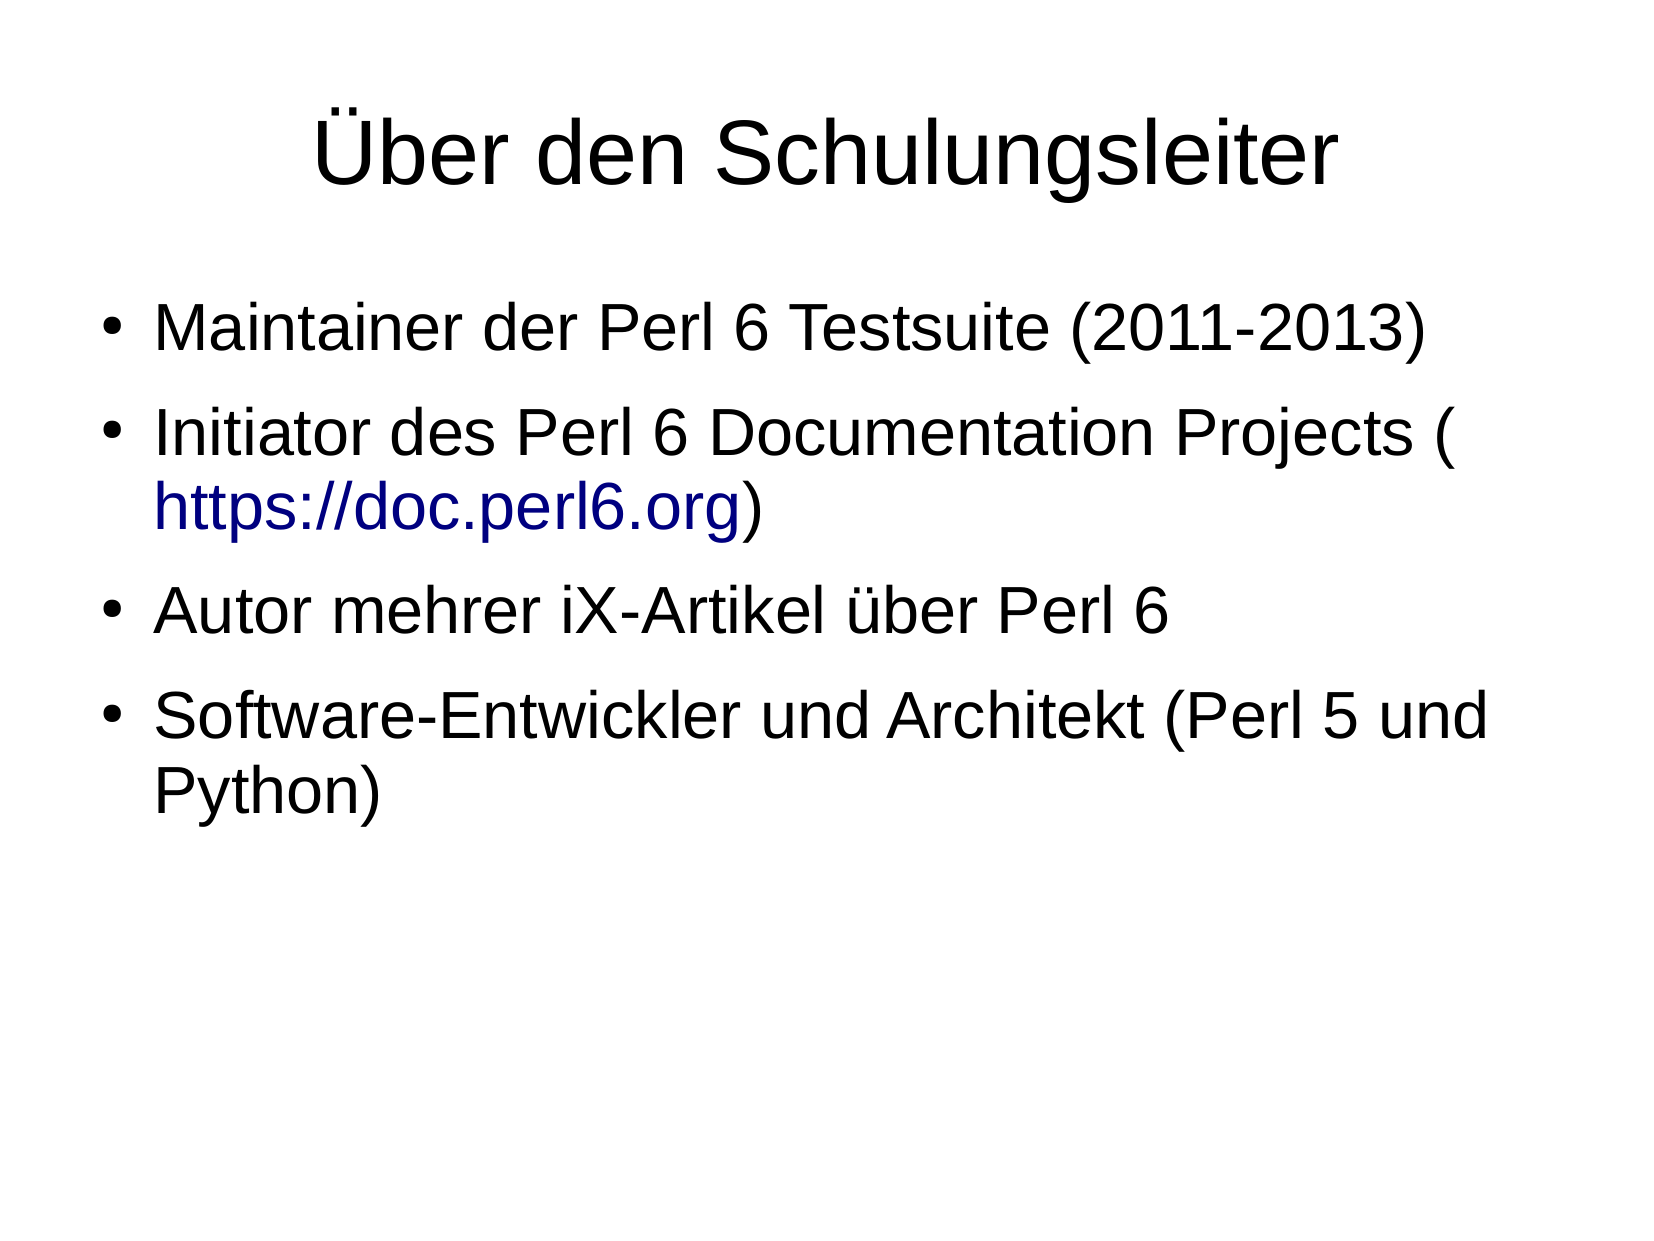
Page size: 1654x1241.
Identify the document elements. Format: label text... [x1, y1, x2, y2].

list Maintainer der Perl 6 Testsuite (2011-2013) Initiator des Perl 6 Documentation Projects (https://doc.perl6.org) Autor mehrer iX-Artikel über Perl 6 Software-Entwickler und Architekt (Perl 5 und Python) [82, 290, 1571, 1010]
title Über den Schulungsleiter [82, 49, 1571, 257]
